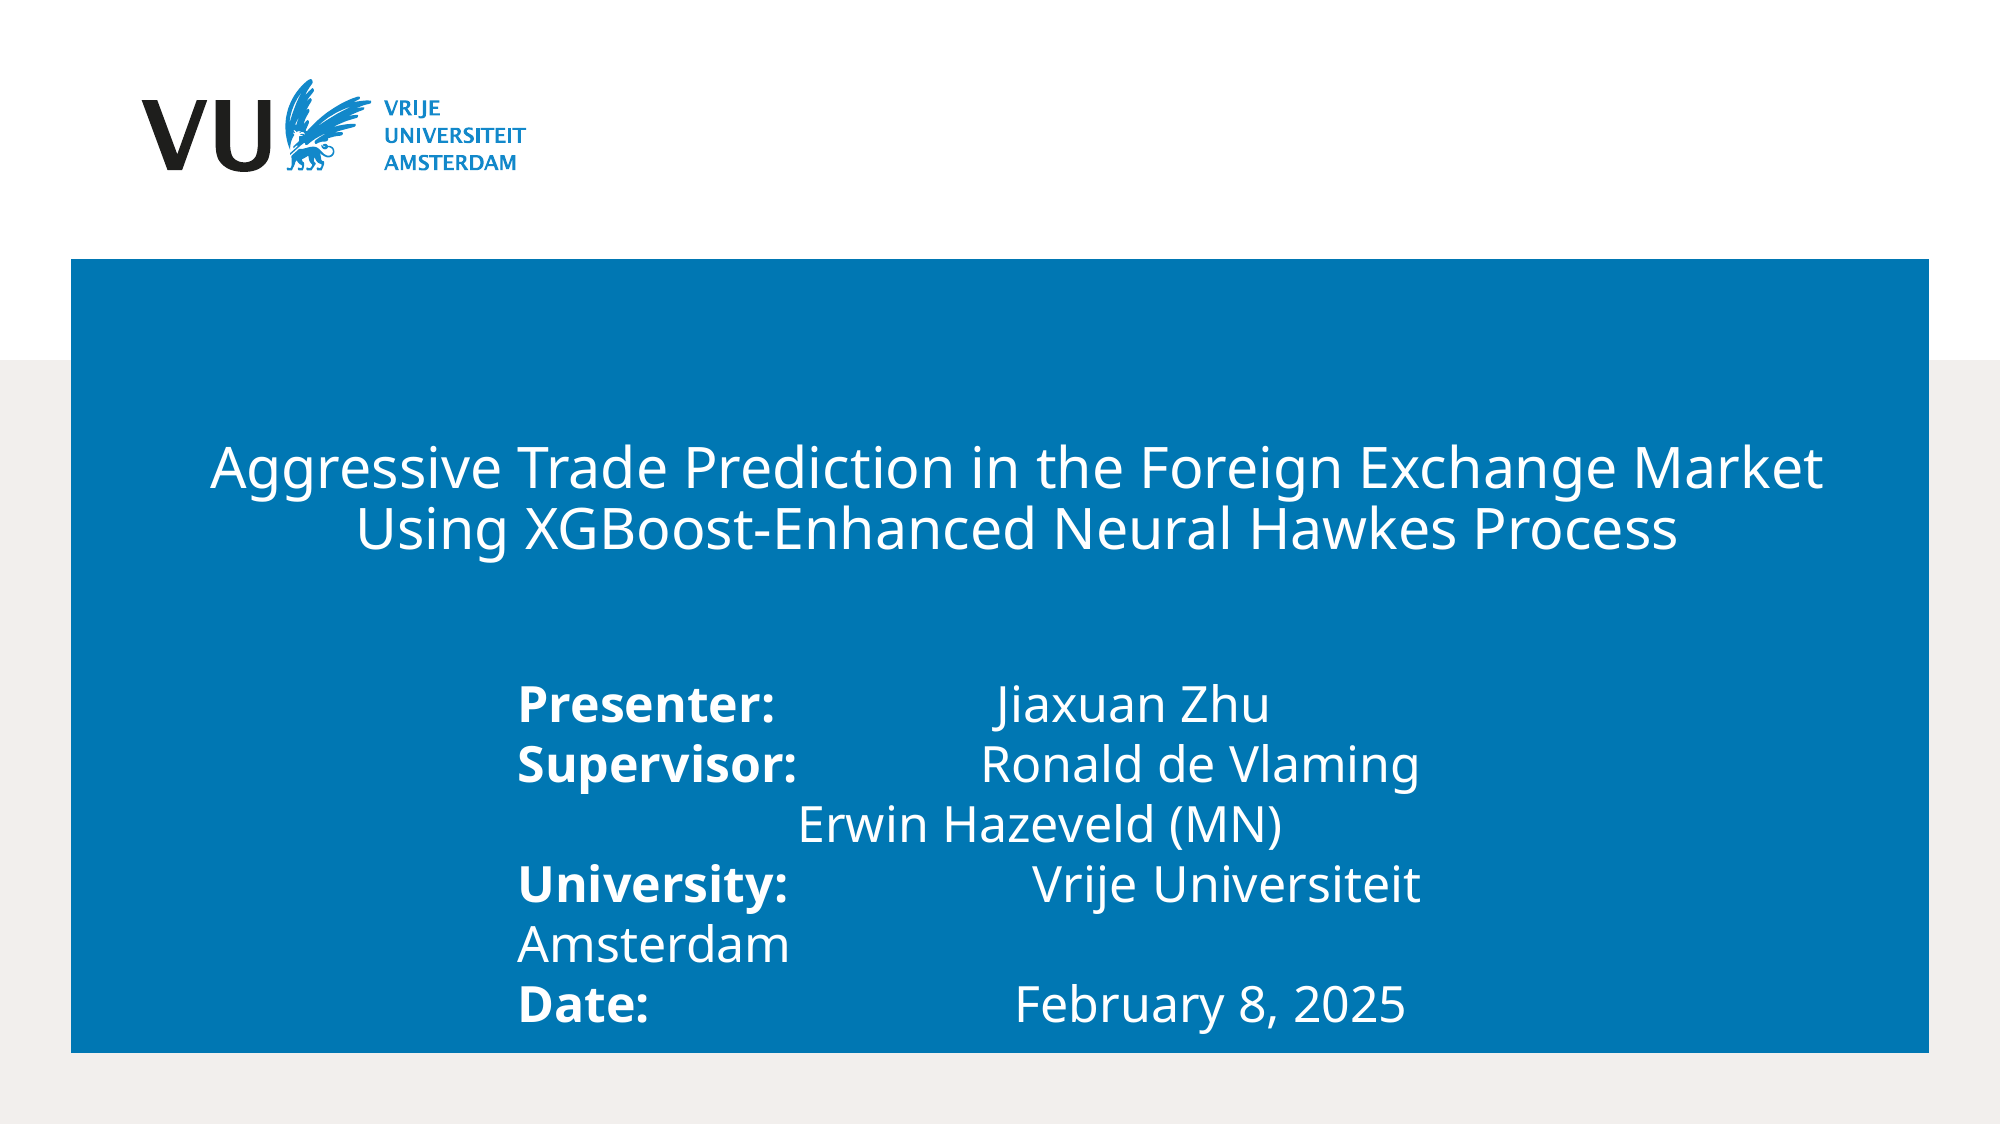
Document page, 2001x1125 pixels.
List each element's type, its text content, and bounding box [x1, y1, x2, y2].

title Aggressive Trade Prediction in the Foreign Exchange Market Using XGBoost-Enhanced Neural Hawkes Process [183, 400, 1852, 563]
text_box Presenter: Jiaxuan Zhu Supervisor: Ronald de Vlaming Erwin Hazeveld (MN) University: Vrije Universiteit Amsterdam Date: February 8, 2025 [502, 665, 1649, 1105]
